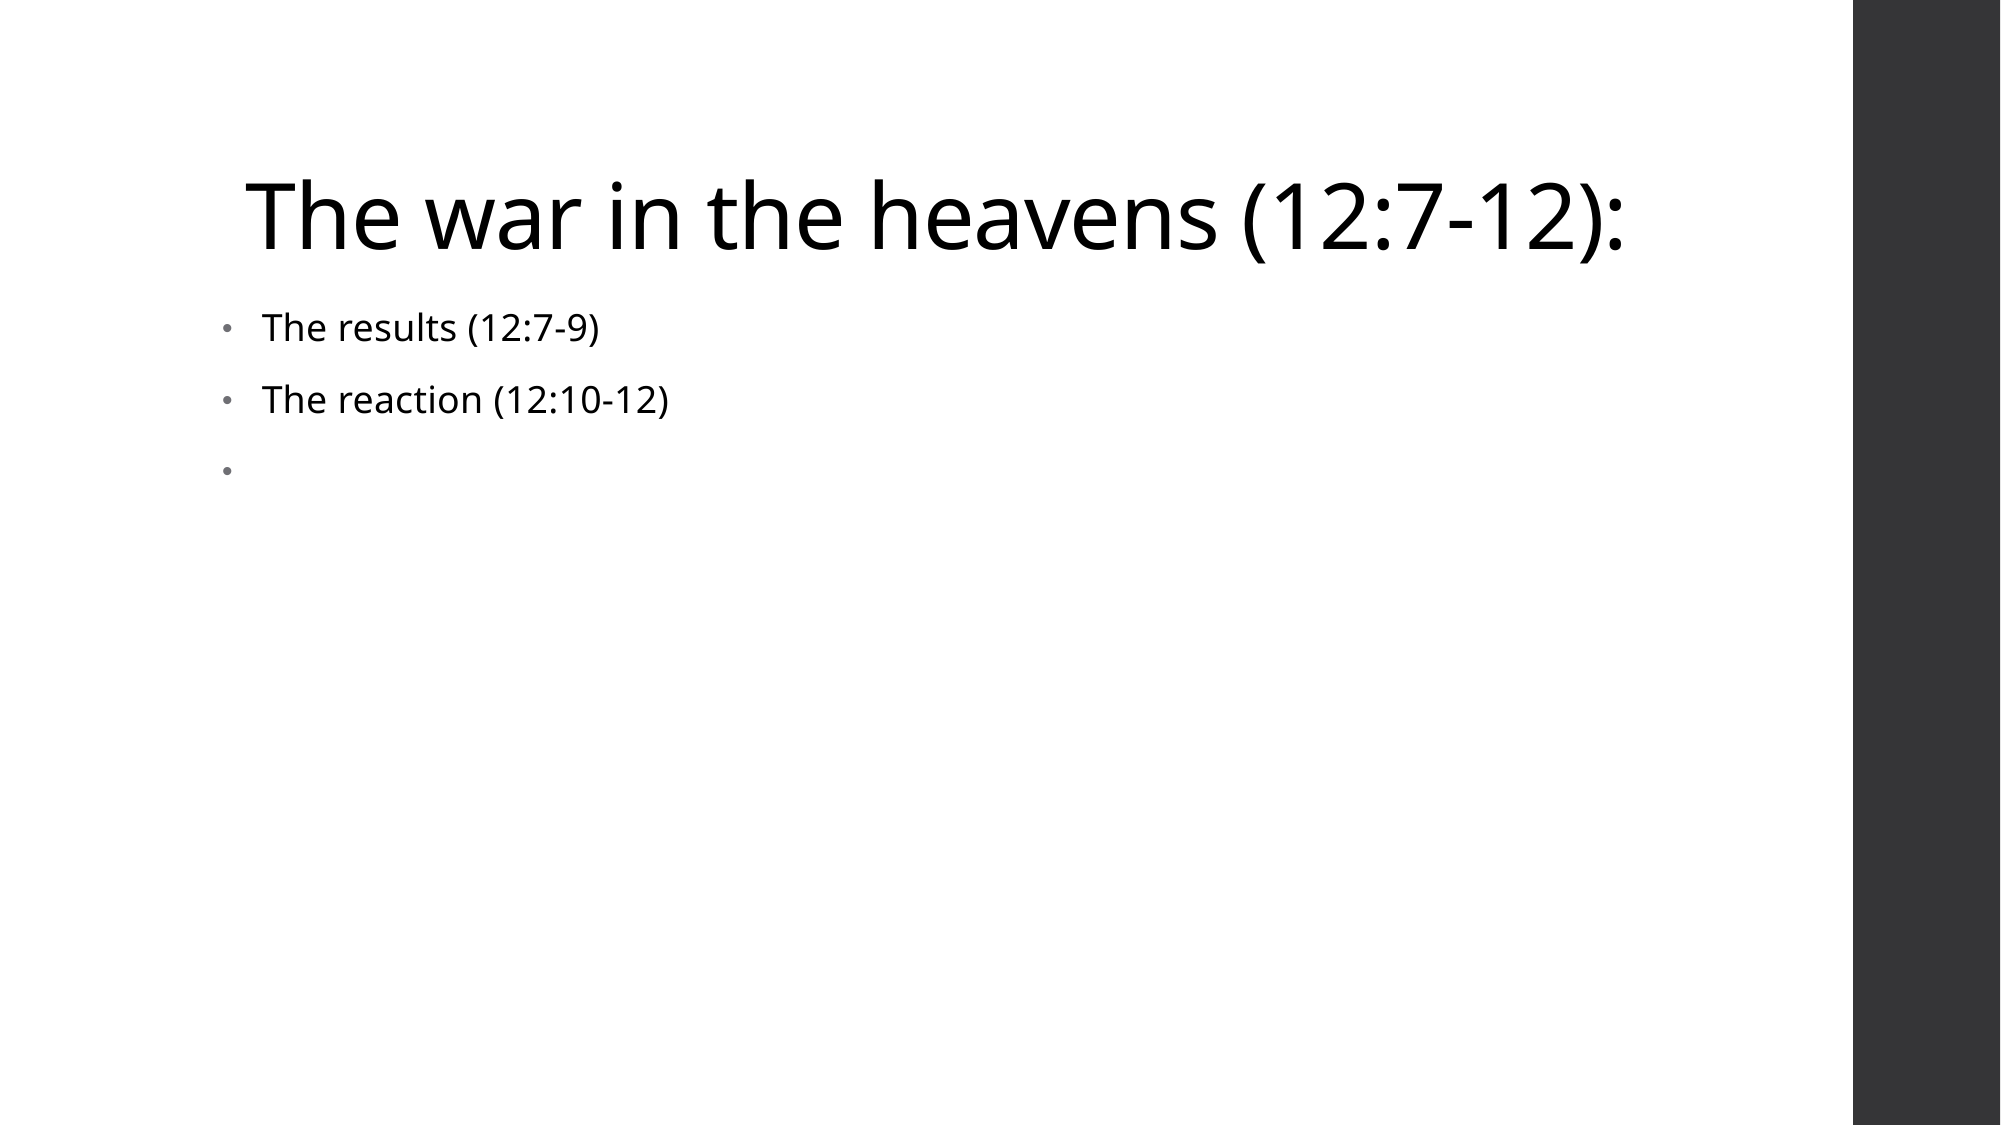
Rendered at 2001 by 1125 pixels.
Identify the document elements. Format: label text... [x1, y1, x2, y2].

list The results (12:7-9) The reaction (12:10-12) [206, 299, 1617, 1014]
title The war in the heavens (12:7-12): [206, 60, 1797, 278]
